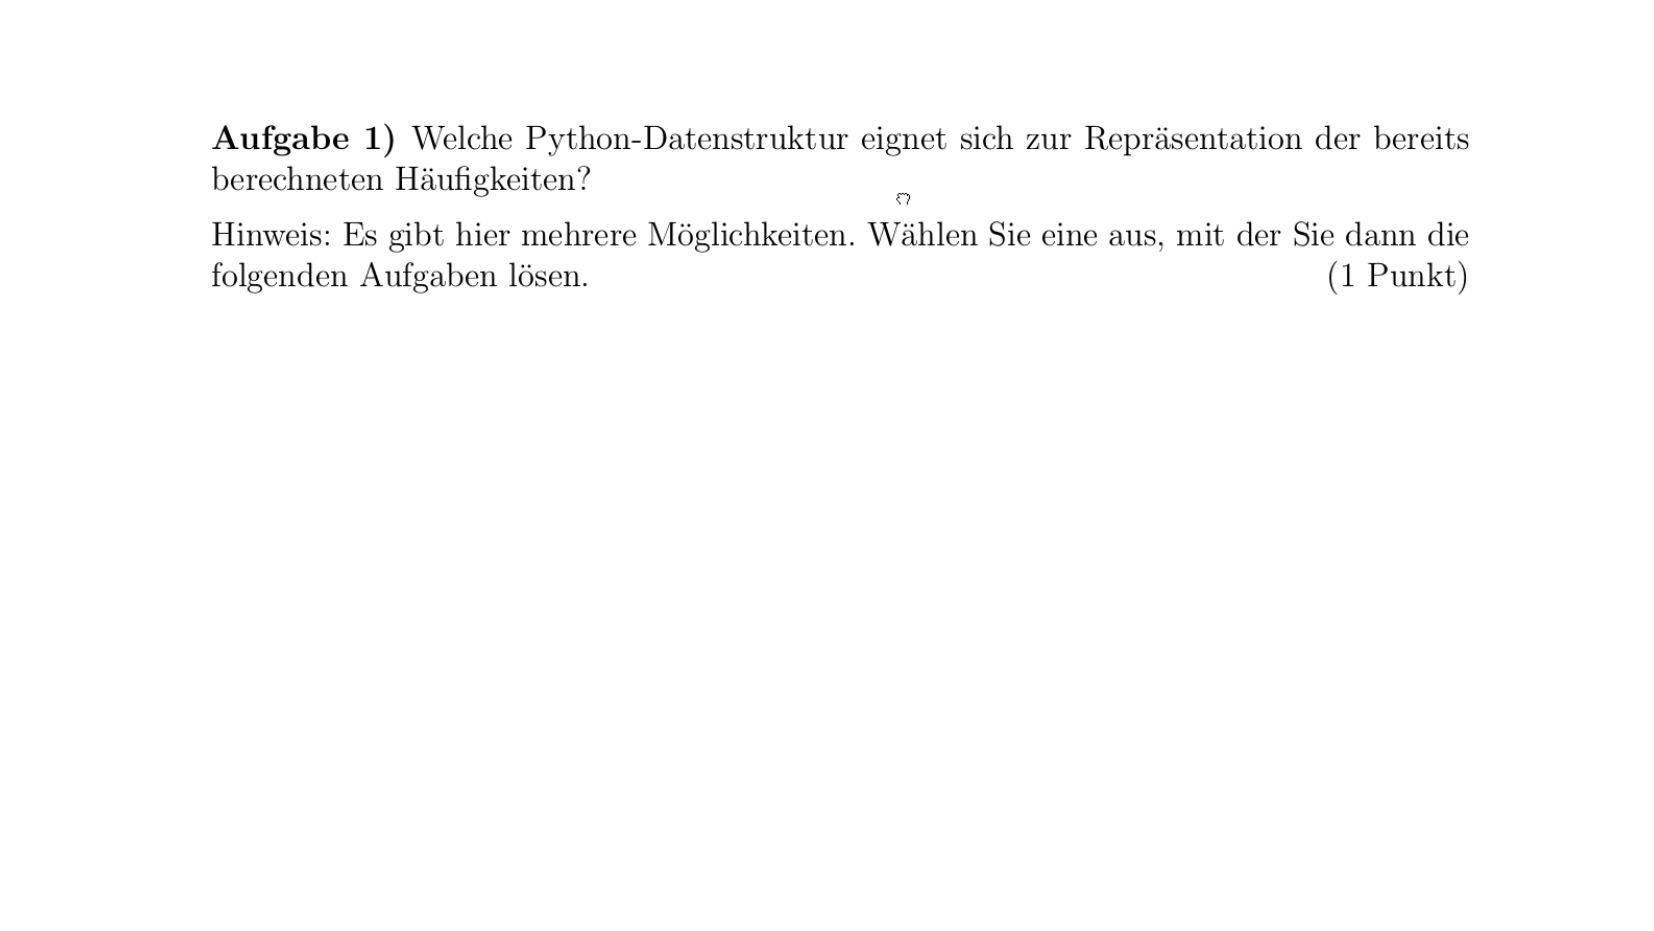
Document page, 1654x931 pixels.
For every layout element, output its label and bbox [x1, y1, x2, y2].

picture [160, 104, 1516, 325]
